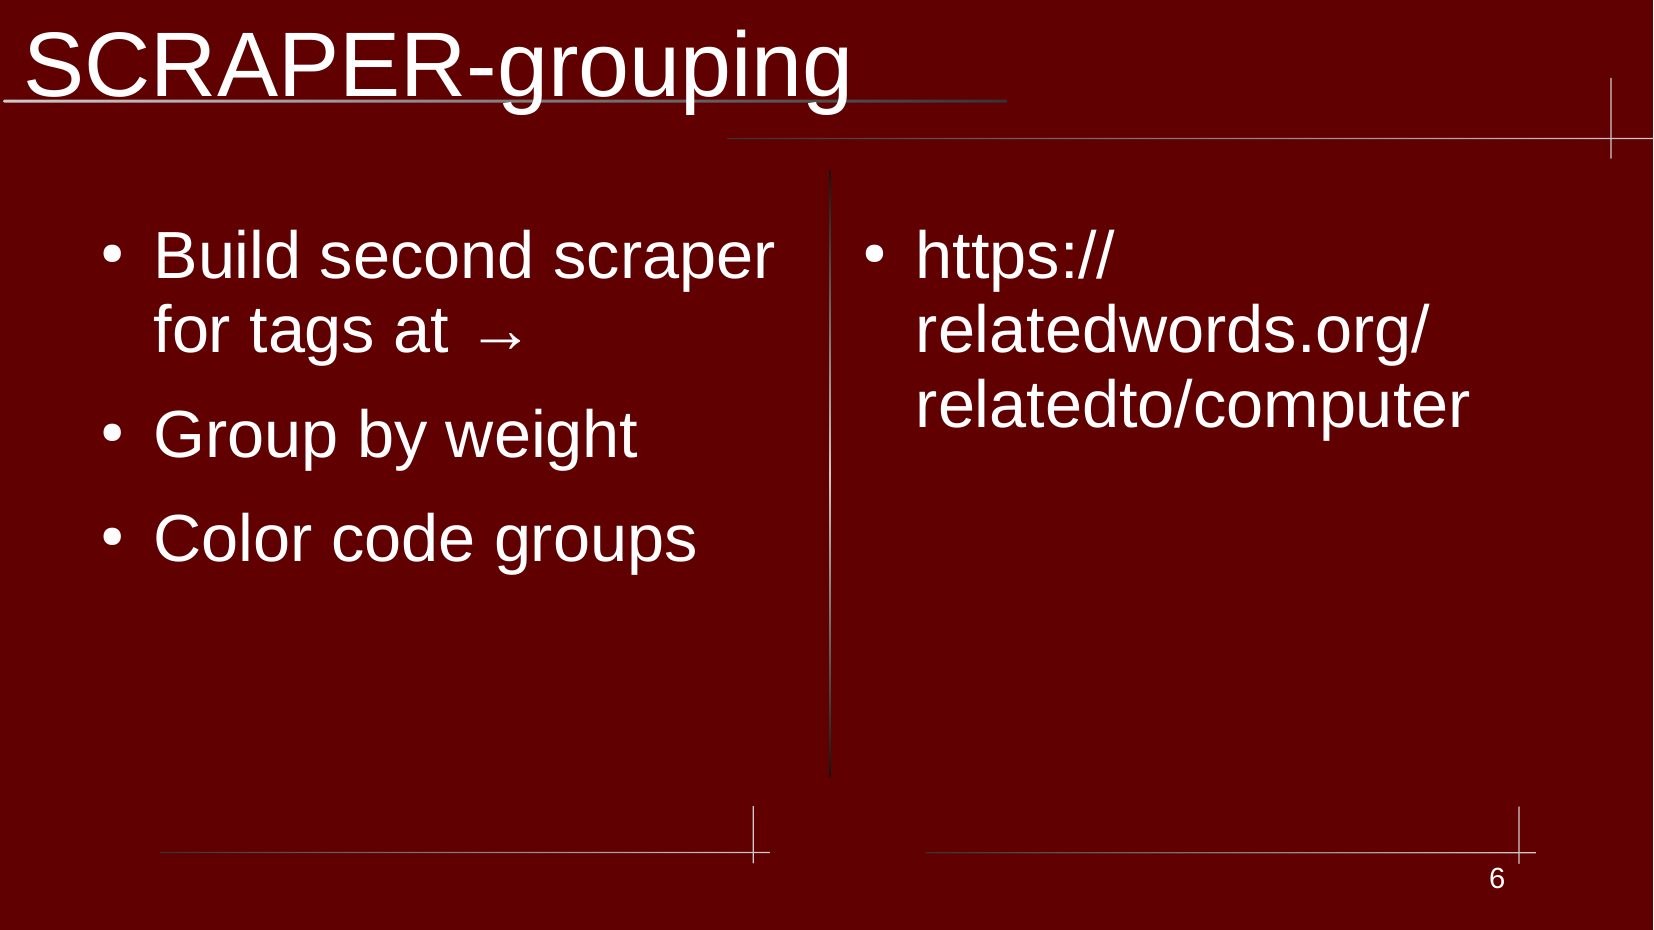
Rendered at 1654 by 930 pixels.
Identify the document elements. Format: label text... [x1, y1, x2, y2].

title SCRAPER-grouping [23, 11, 1588, 119]
list Build second scraper for tags at → Group by weight Color code groups [82, 217, 809, 757]
list https://relatedwords.org/relatedto/computer [844, 217, 1571, 757]
